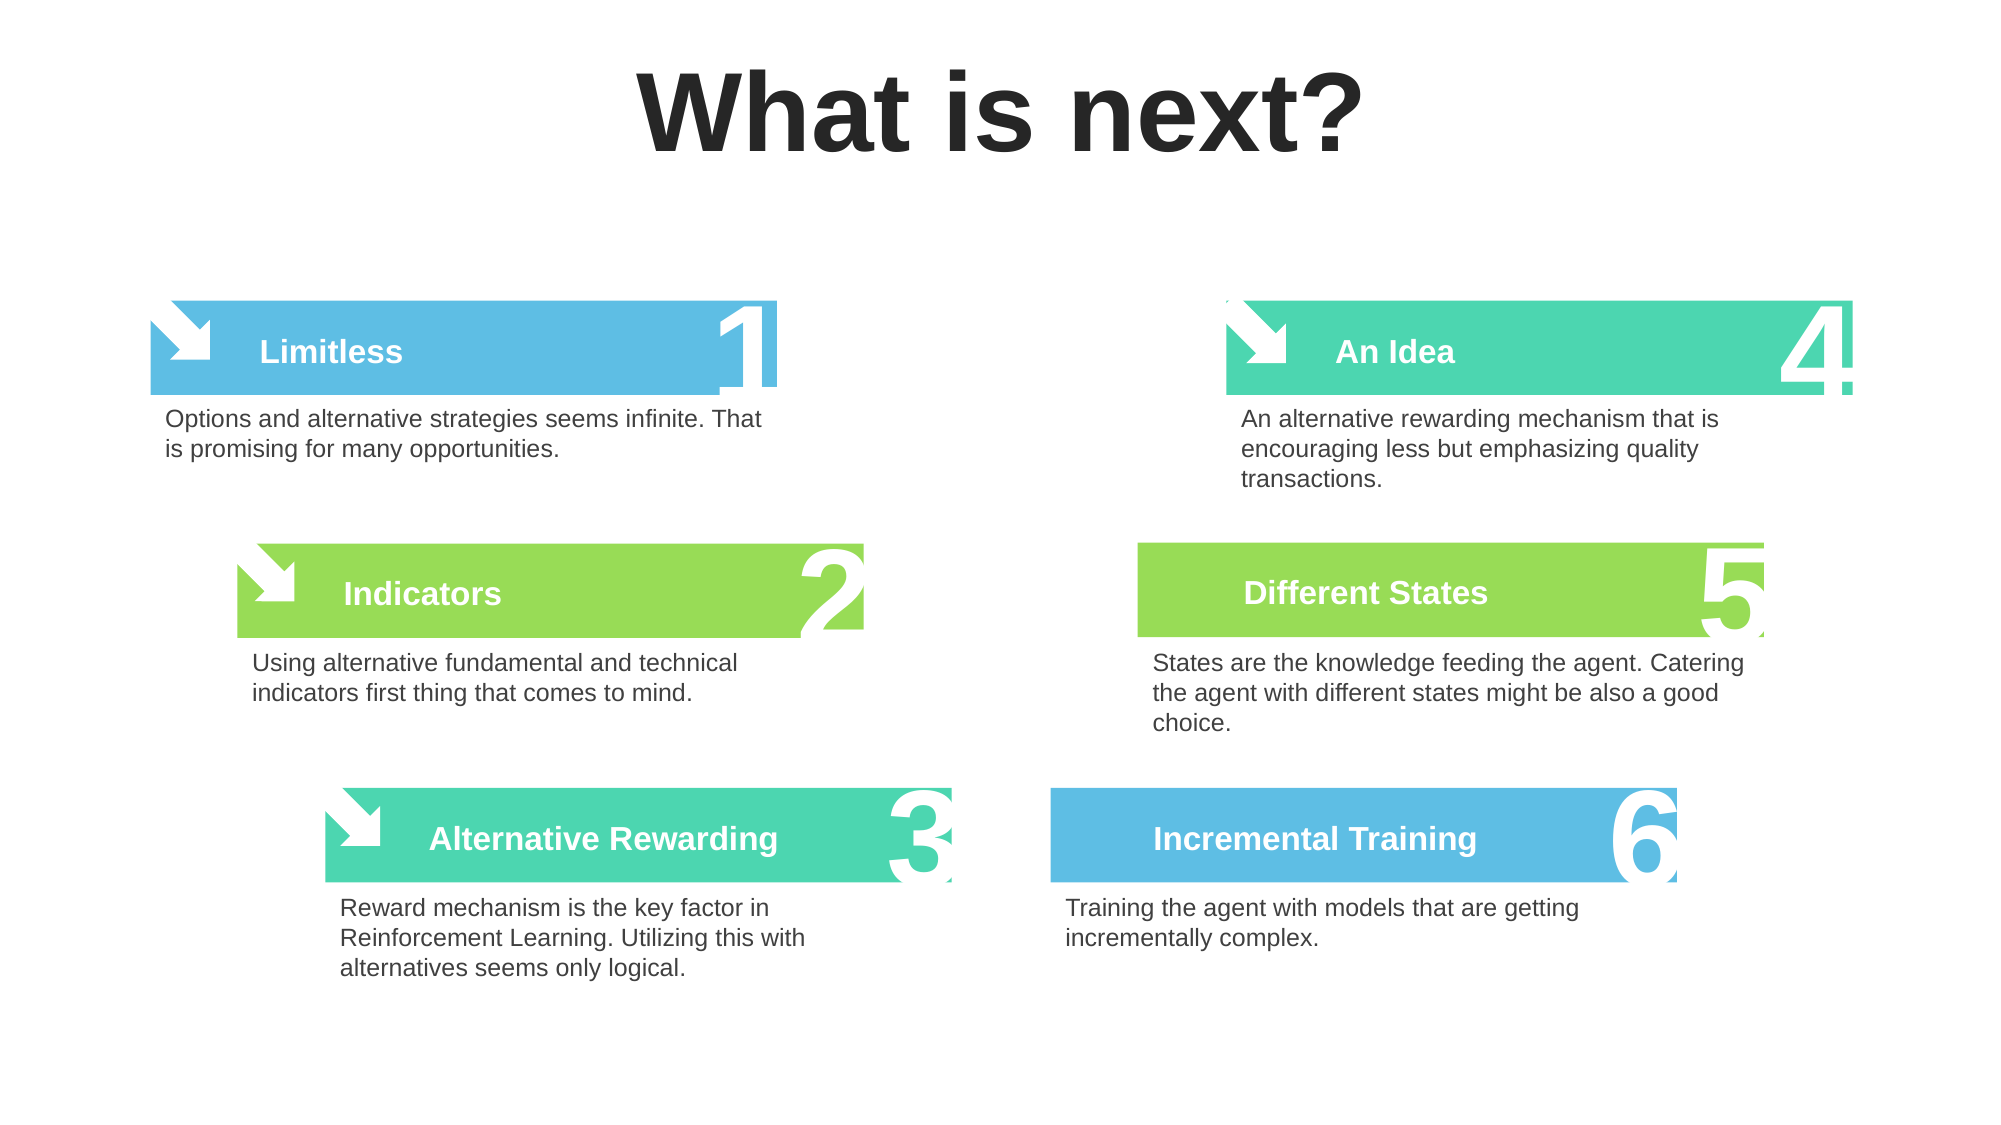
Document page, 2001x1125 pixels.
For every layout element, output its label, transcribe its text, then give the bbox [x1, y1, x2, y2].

text_box 2 [795, 545, 874, 636]
text_box [224, 531, 864, 638]
text_box 4 [1778, 301, 1856, 391]
text_box 6 [1633, 839, 1661, 873]
text_box An alternative rewarding mechanism that is encouraging less but emphasizing quality transactions. [1226, 395, 1856, 500]
text_box [1126, 498, 1764, 638]
text_box 6 [1607, 786, 1685, 876]
text_box Indicators [328, 564, 631, 620]
text_box [1842, 391, 1853, 395]
text_box Alternative Rewarding [413, 809, 810, 865]
text_box An Idea [1320, 322, 1622, 378]
text_box 3 [885, 786, 963, 876]
text_box [1216, 293, 1853, 395]
text_box Options and alternative strategies seems infinite. That is promising for many opportunities. [150, 395, 781, 470]
text_box [310, 776, 903, 883]
text_box Limitless [244, 322, 546, 378]
text_box 5 [1696, 543, 1774, 633]
text_box Reward mechanism is the key factor in Reinforcement Learning. Utilizing this with alternatives seems only logical. [325, 883, 955, 989]
text_box 4 [1797, 324, 1825, 368]
list What is next? [53, 55, 1952, 175]
text_box [1036, 773, 1629, 883]
text_box Incremental Training [1138, 809, 1516, 865]
text_box 1 [710, 301, 788, 391]
text_box Using alternative fundamental and technical indicators first thing that comes to mind. [237, 639, 867, 715]
text_box [1666, 876, 1677, 883]
text_box Training the agent with models that are getting incrementally complex. [1050, 883, 1681, 959]
text_box [140, 290, 777, 395]
text_box States are the knowledge feeding the agent. Catering the agent with different states might be also a good choice. [1137, 638, 1768, 744]
text_box Different States [1228, 563, 1530, 619]
